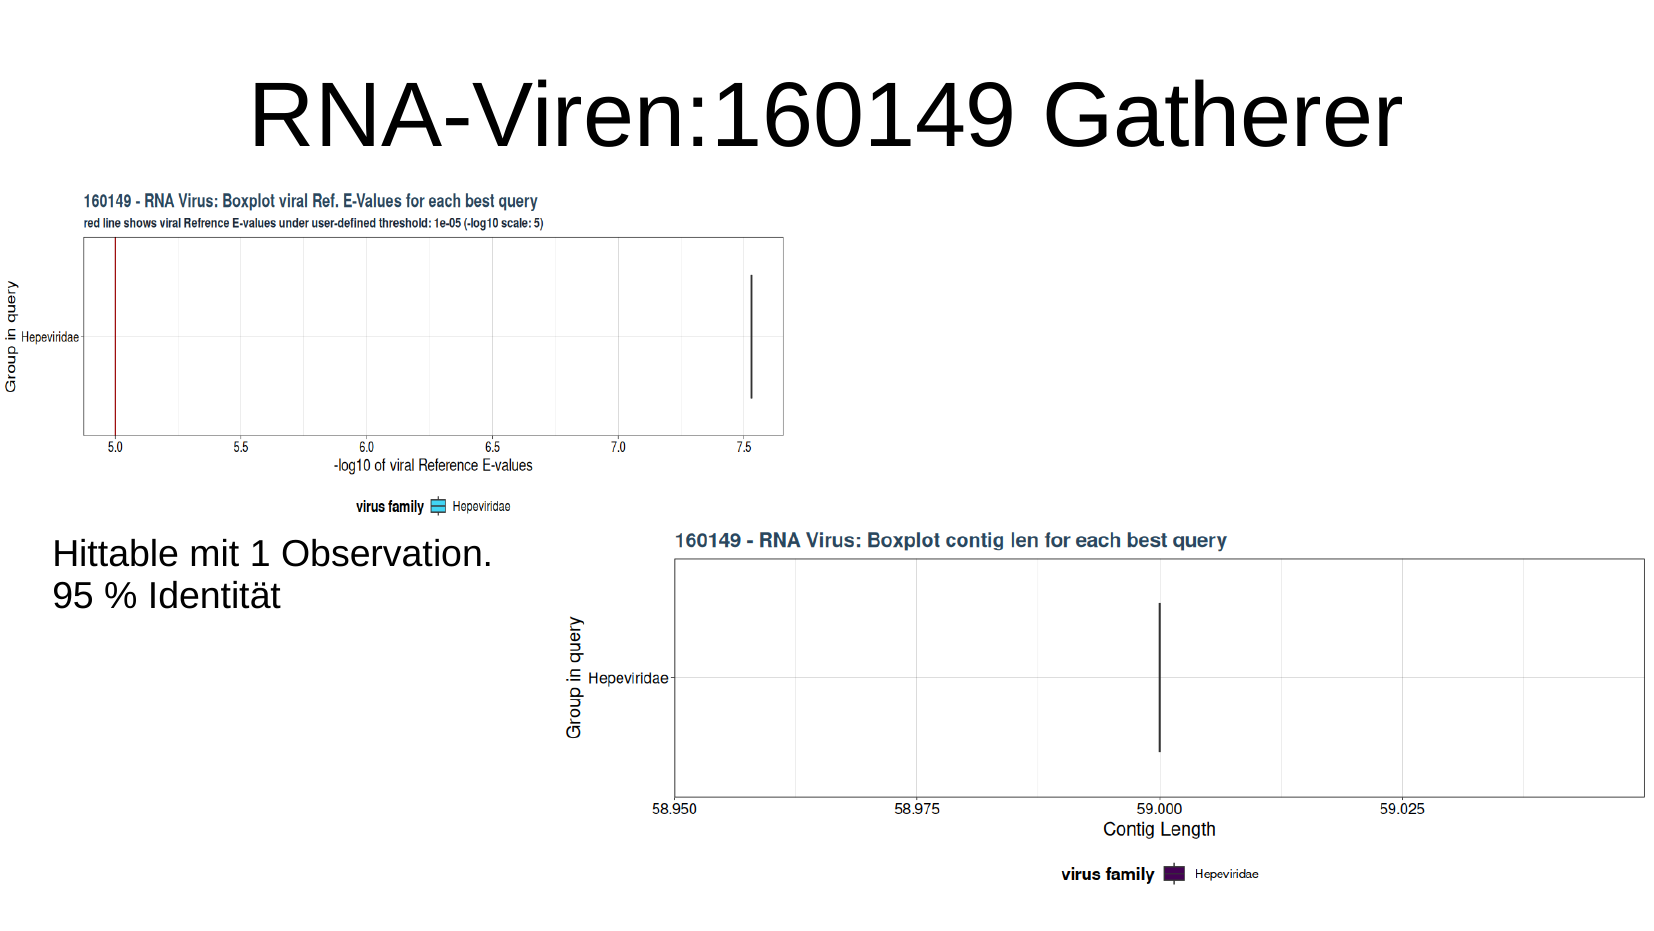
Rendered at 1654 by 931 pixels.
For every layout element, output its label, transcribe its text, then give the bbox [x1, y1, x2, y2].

picture [0, 187, 1651, 901]
text_box Hittable mit 1 Observation. 95 % Identität [37, 525, 559, 638]
title RNA-Viren:160149 Gatherer [82, 37, 1571, 193]
